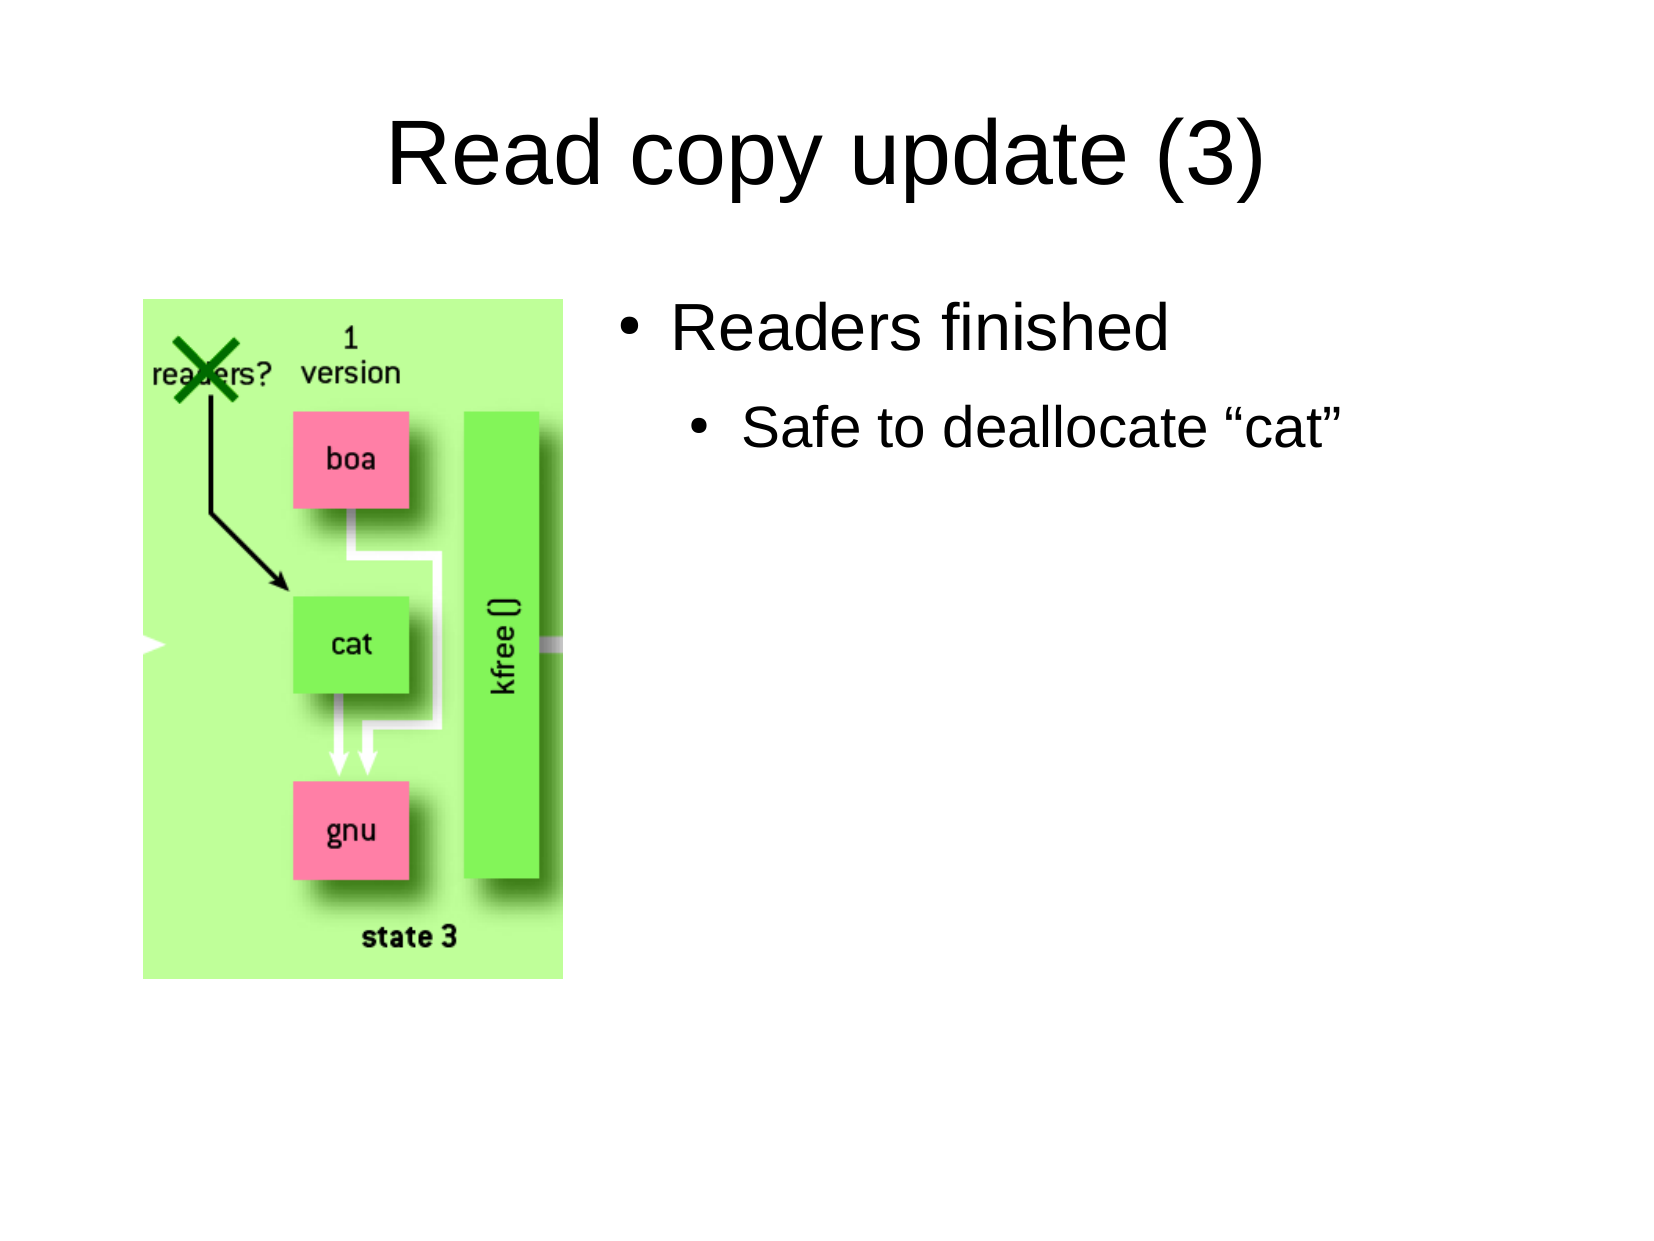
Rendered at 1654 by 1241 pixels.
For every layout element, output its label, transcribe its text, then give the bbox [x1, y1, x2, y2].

list Readers finished Safe to deallocate “cat” [600, 290, 1572, 1010]
picture [143, 299, 563, 979]
title Read copy update (3) [82, 49, 1571, 257]
